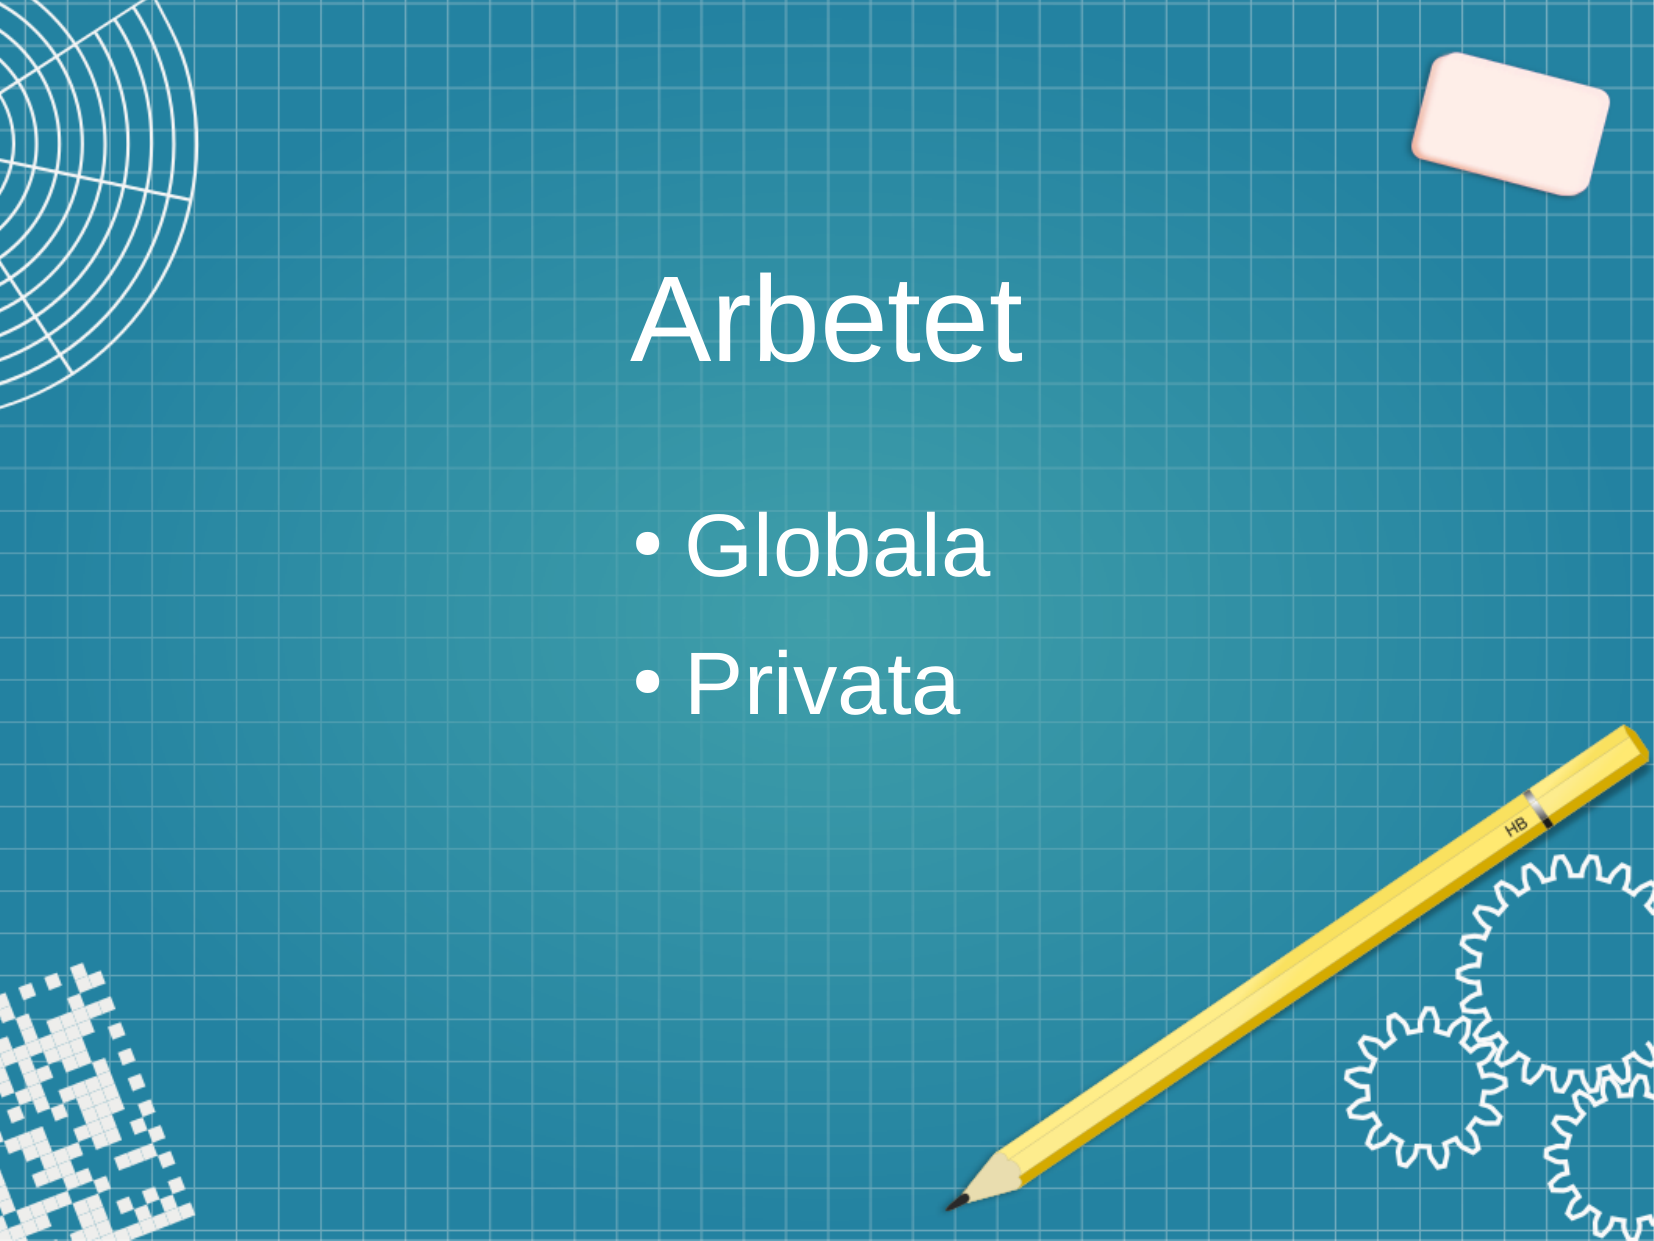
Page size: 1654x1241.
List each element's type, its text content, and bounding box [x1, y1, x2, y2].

title Arbetet [82, 177, 1571, 461]
list Globala Privata [614, 496, 1170, 898]
picture [0, 0, 1654, 1241]
